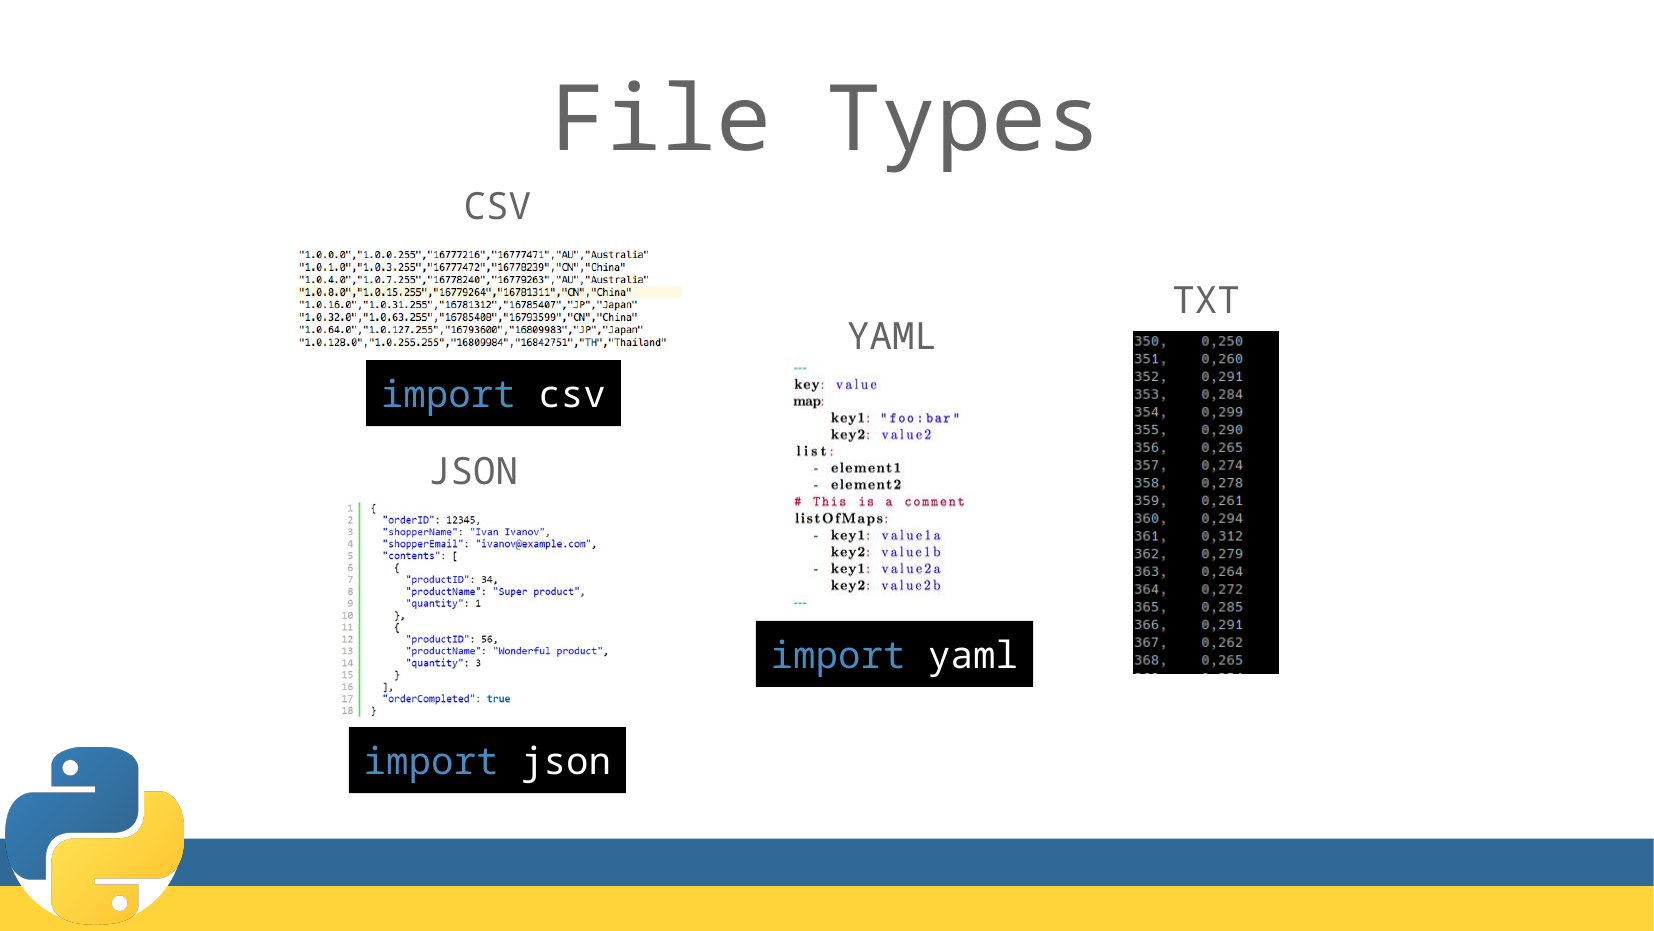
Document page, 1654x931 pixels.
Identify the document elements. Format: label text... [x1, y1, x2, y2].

picture [5, 747, 184, 925]
picture [295, 248, 682, 371]
text_box import json [348, 727, 626, 780]
text_box JSON [413, 437, 534, 490]
title File Types [82, 37, 1571, 193]
picture [339, 499, 626, 721]
picture [1133, 331, 1279, 674]
text_box import csv [366, 360, 621, 413]
text_box YAML [832, 302, 952, 355]
text_box TXT [1157, 266, 1255, 319]
text_box import yaml [755, 620, 1034, 674]
text_box CSV [448, 172, 546, 225]
picture [785, 358, 1010, 620]
